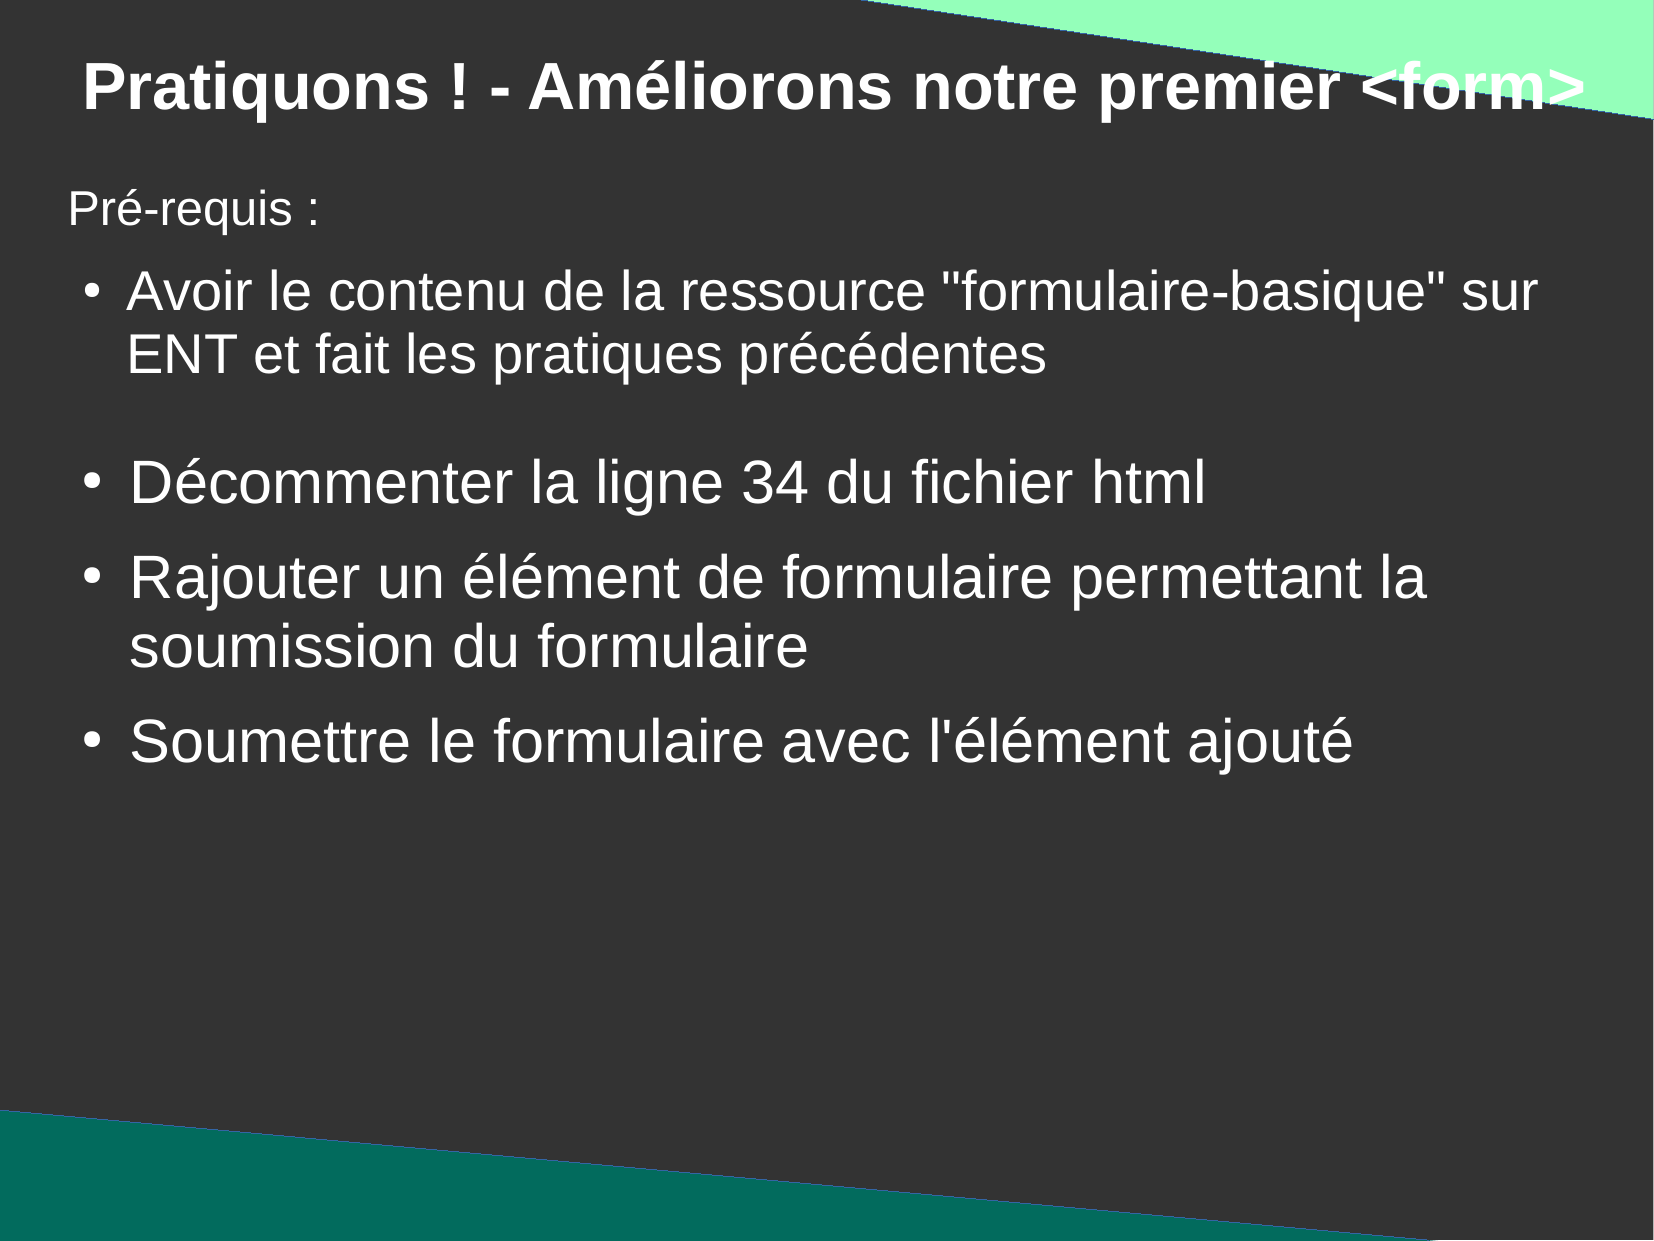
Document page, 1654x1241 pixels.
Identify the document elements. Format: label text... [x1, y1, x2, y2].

list Décommenter la ligne 34 du fichier html Rajouter un élément de formulaire permettant la soumission du formulaire Soumettre le formulaire avec l'élément ajouté [64, 447, 1589, 780]
text_box [861, 0, 1654, 49]
title Pratiquons ! - Améliorons notre premier <form> [82, 49, 1654, 199]
list Pré-requis : Avoir le contenu de la ressource "formulaire-basique" sur ENT et fait les pratiques précédentes [67, 180, 1607, 390]
